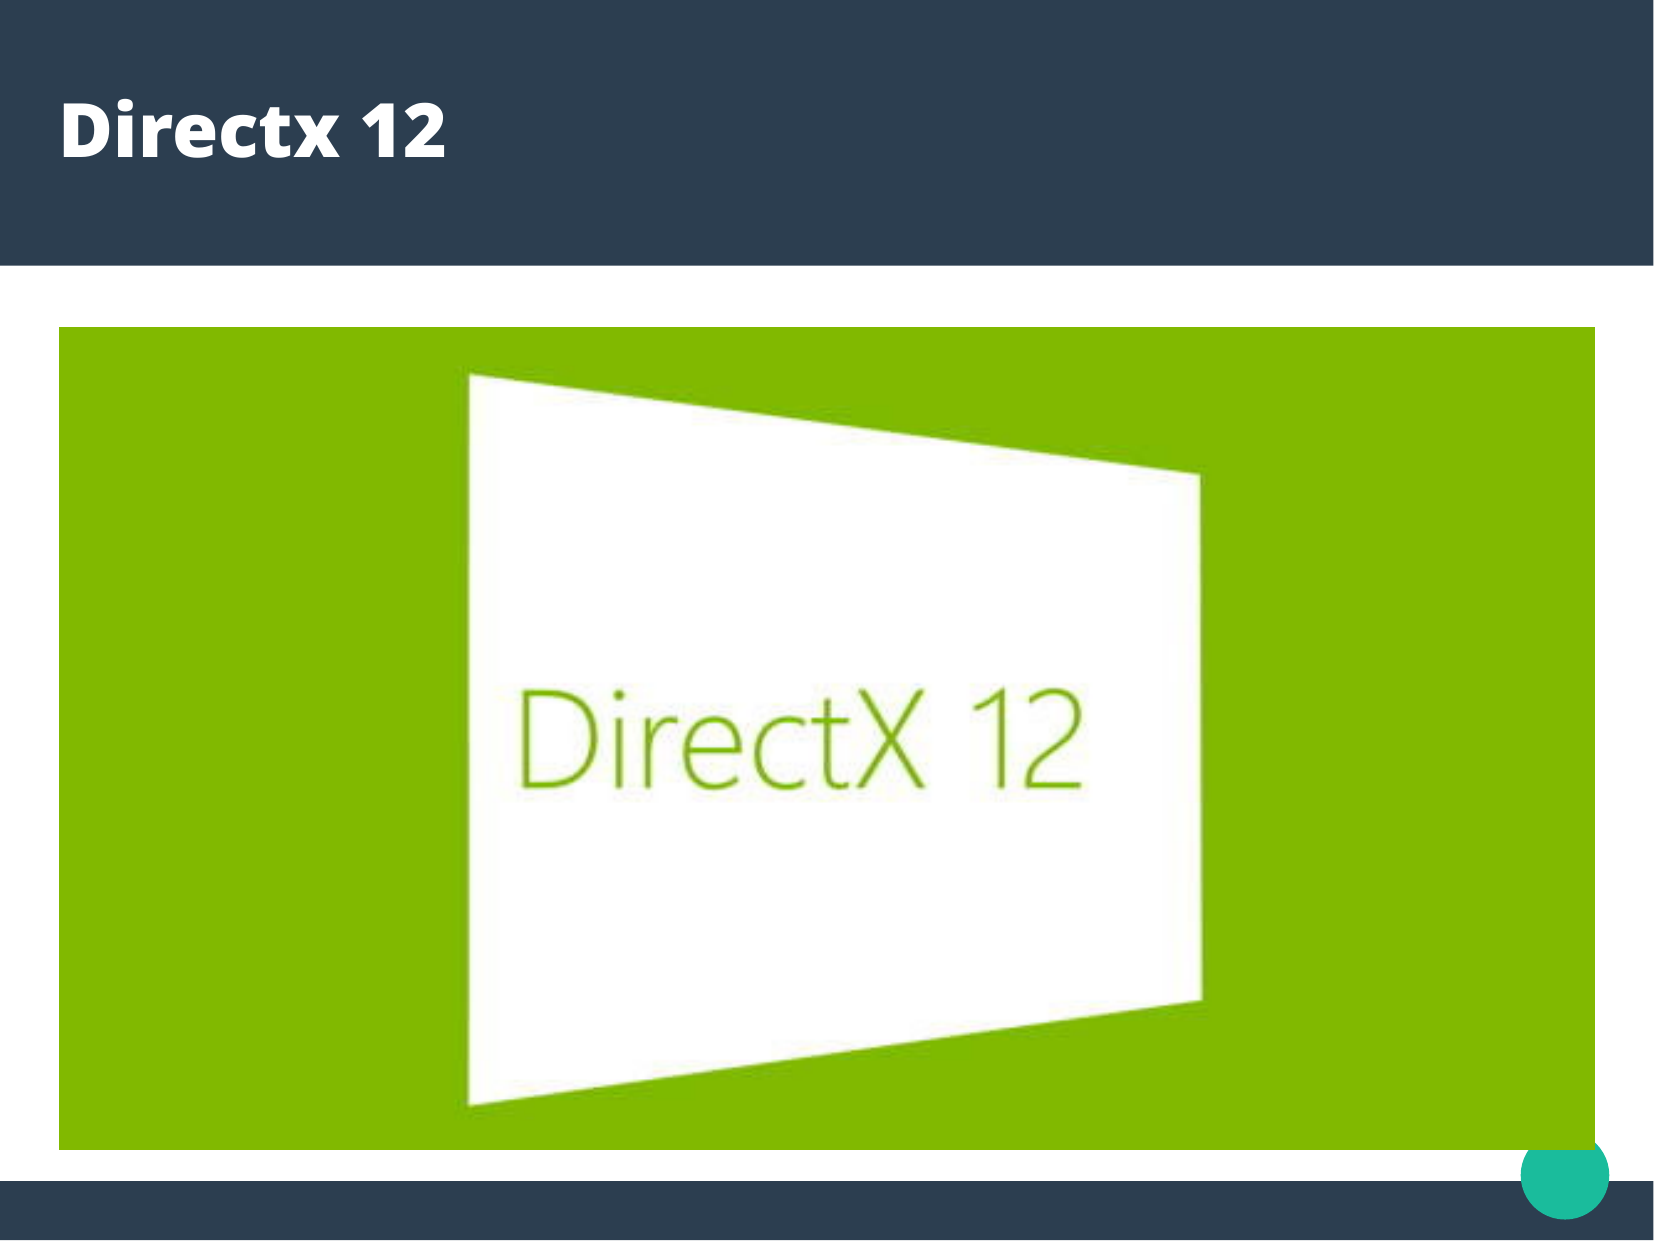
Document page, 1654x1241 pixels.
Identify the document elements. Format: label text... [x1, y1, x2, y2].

picture [59, 327, 1595, 1150]
title Directx 12 [59, 49, 1595, 207]
